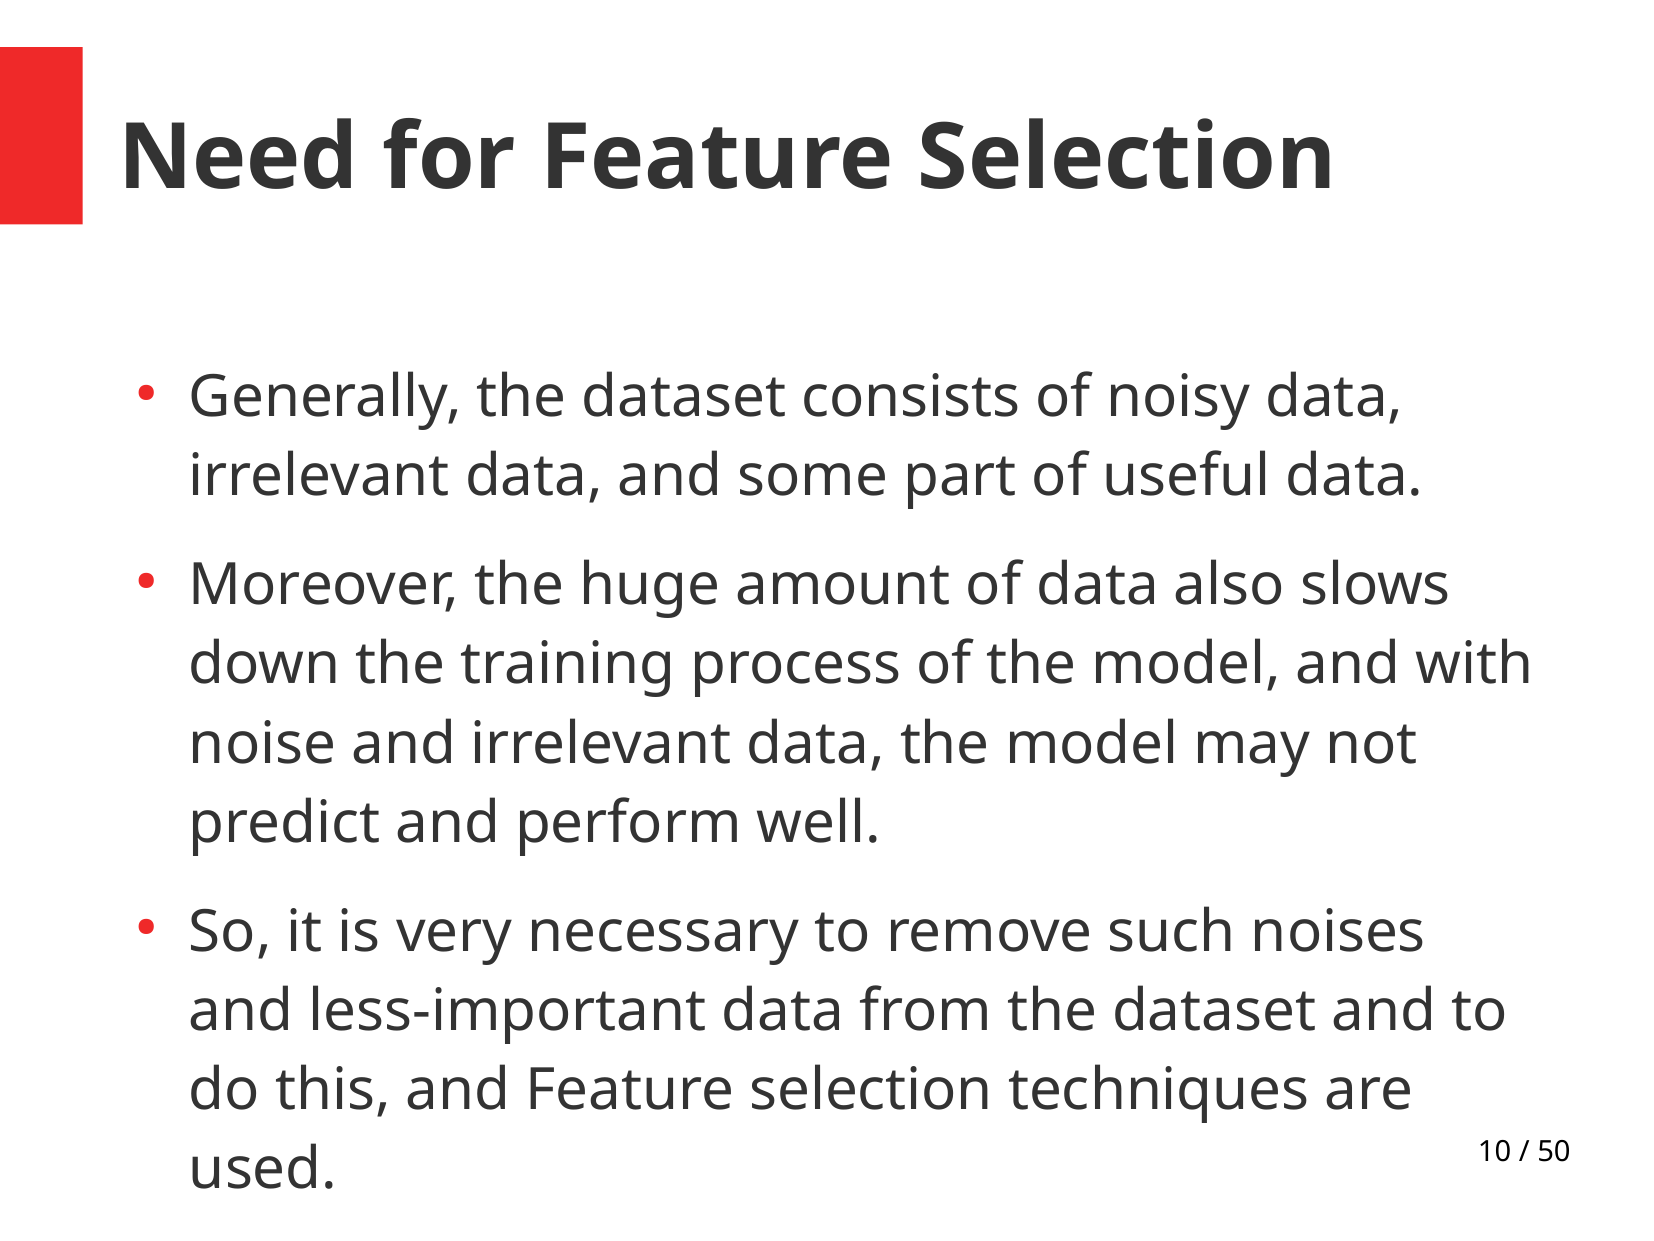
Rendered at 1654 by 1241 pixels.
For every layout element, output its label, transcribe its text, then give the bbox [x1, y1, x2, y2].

title Need for Feature Selection [118, 49, 1571, 257]
list Generally, the dataset consists of noisy data, irrelevant data, and some part of useful data. Moreover, the huge amount of data also slows down the training process of the model, and with noise and irrelevant data, the model may not predict and perform well. So, it is very necessary to remove such noises and less-important data from the dataset and to do this, and Feature selection techniques are used. [118, 354, 1536, 1074]
